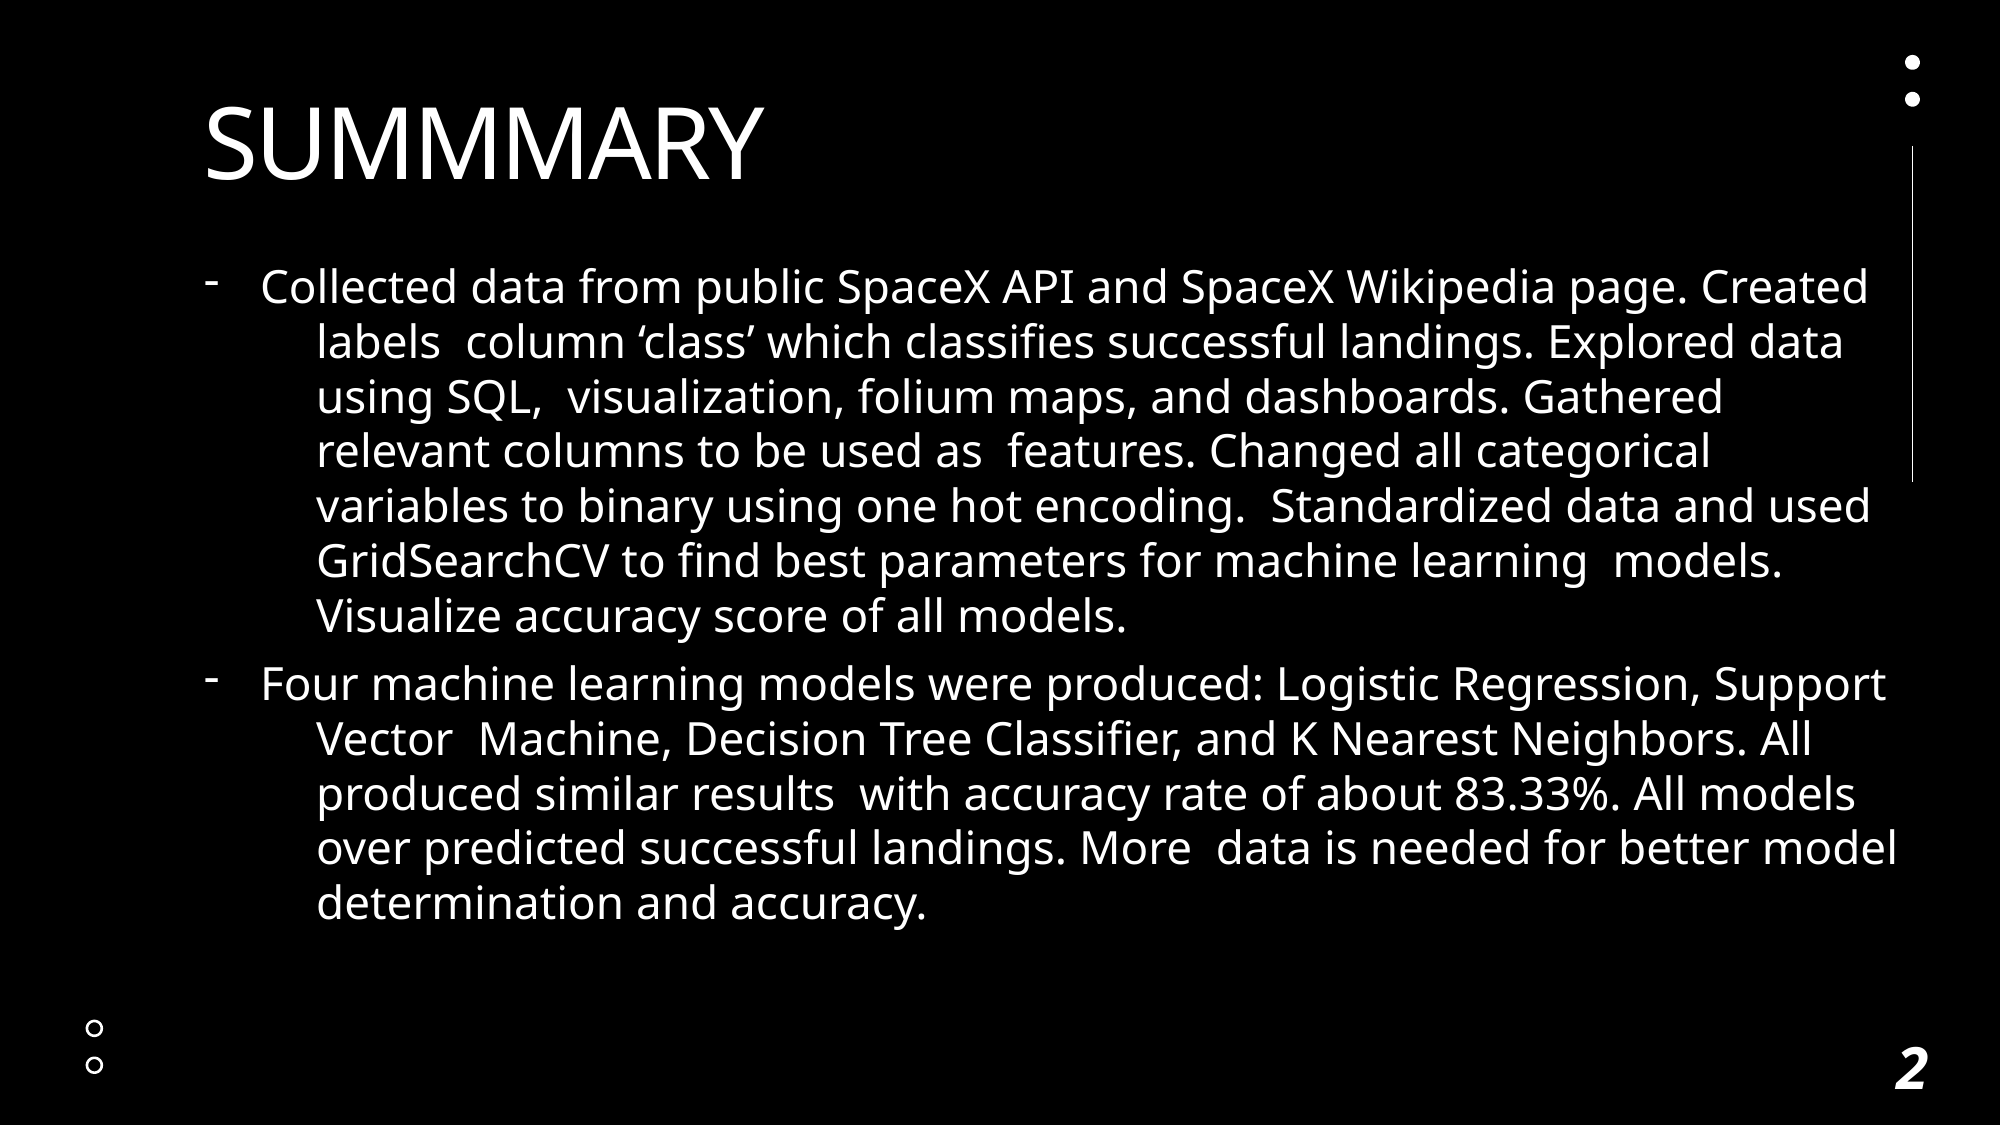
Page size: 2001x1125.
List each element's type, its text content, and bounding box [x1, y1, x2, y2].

slide_number [1853, 1024, 1972, 1071]
title Summmary [203, 69, 840, 198]
list Collected data from public SpaceX API and SpaceX Wikipedia page. Created labels column ‘class’ which classifies successful landings. Explored data using SQL, visualization, folium maps, and dashboards. Gathered relevant columns to be used as features. Changed all categorical variables to binary using one hot encoding. Standardized data and used GridSearchCV to find best parameters for machine learning models. Visualize accuracy score of all models. Four machine learning models were produced: Logistic Regression, Support Vector Machine, Decision Tree Classifier, and K Nearest Neighbors. All produced similar results with accuracy rate of about 83.33%. All models over predicted successful landings. More data is needed for better model determination and accuracy. [203, 257, 1906, 1026]
